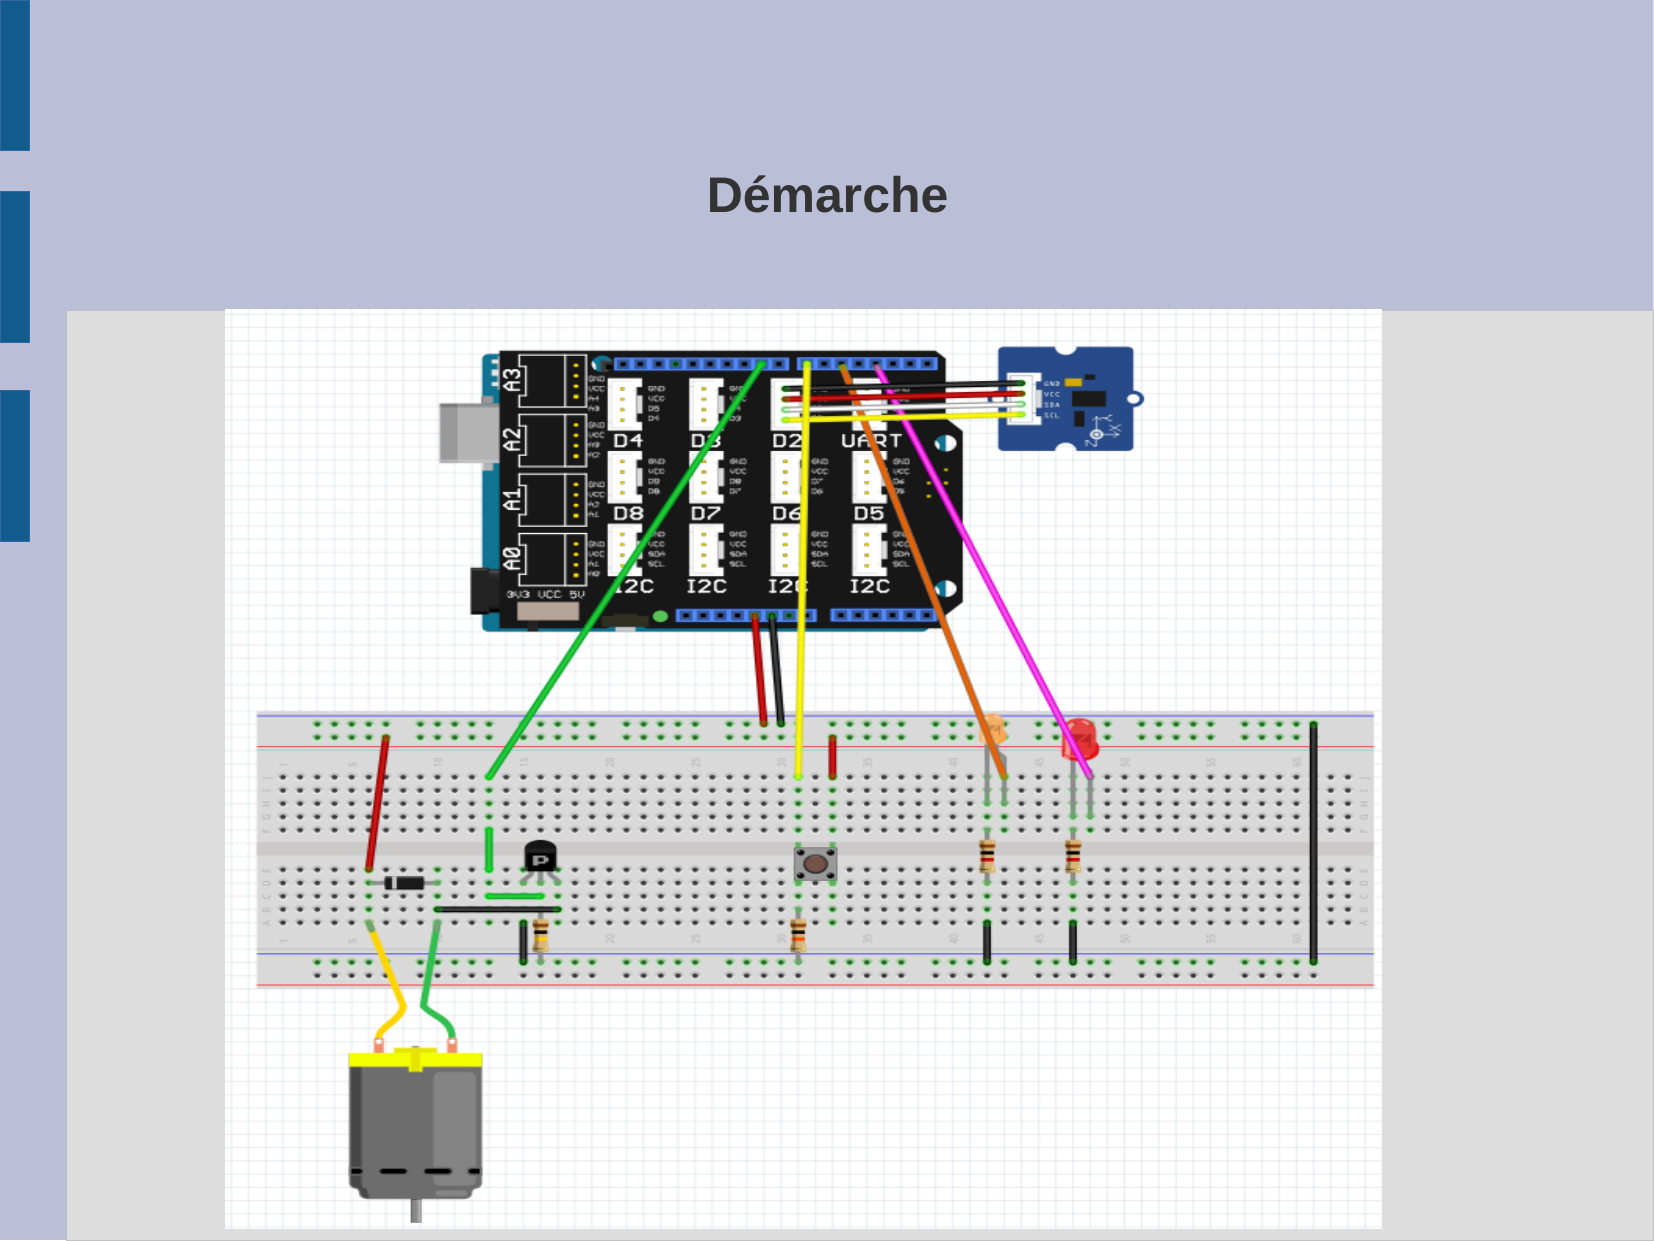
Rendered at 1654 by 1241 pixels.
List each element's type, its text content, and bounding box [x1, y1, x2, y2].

title Démarche [121, 91, 1534, 299]
picture [225, 309, 1382, 1229]
